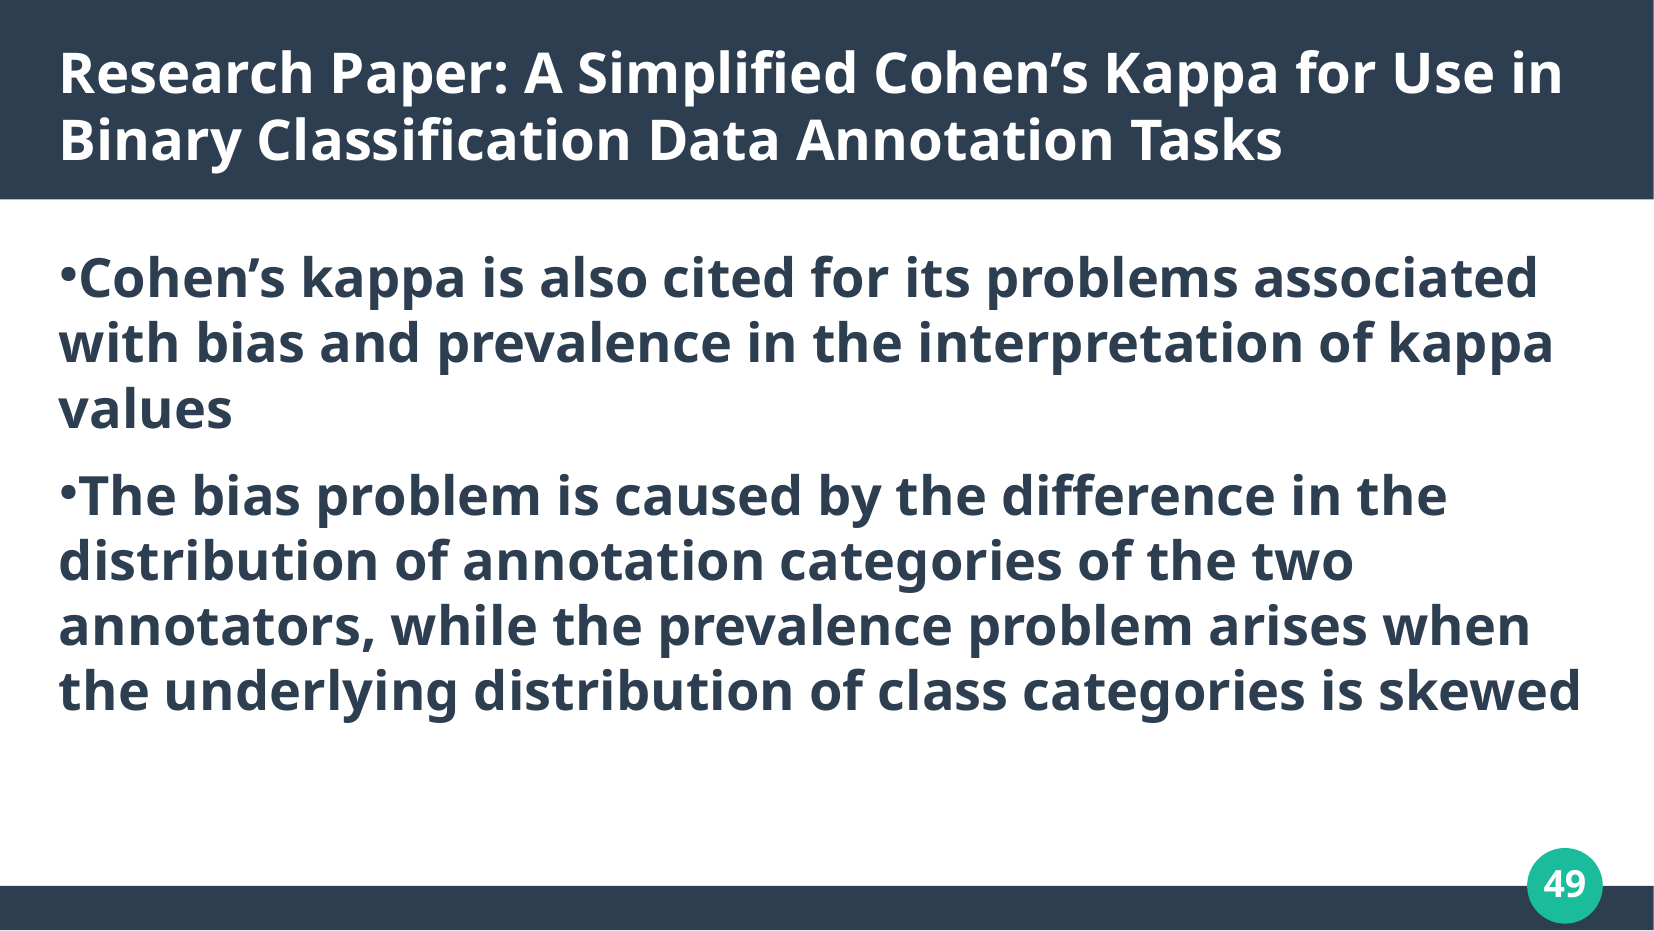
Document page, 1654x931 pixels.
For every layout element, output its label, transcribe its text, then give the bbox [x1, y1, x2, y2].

list Cohen’s kappa is also cited for its problems associated with bias and prevalence in the interpretation of kappa values The bias problem is caused by the difference in the distribution of annotation categories of the two annotators, while the prevalence problem arises when the underlying distribution of class categories is skewed [59, 243, 1595, 864]
title Research Paper: A Simplified Cohen’s Kappa for Use in Binary Classification Data Annotation Tasks [59, 37, 1595, 155]
